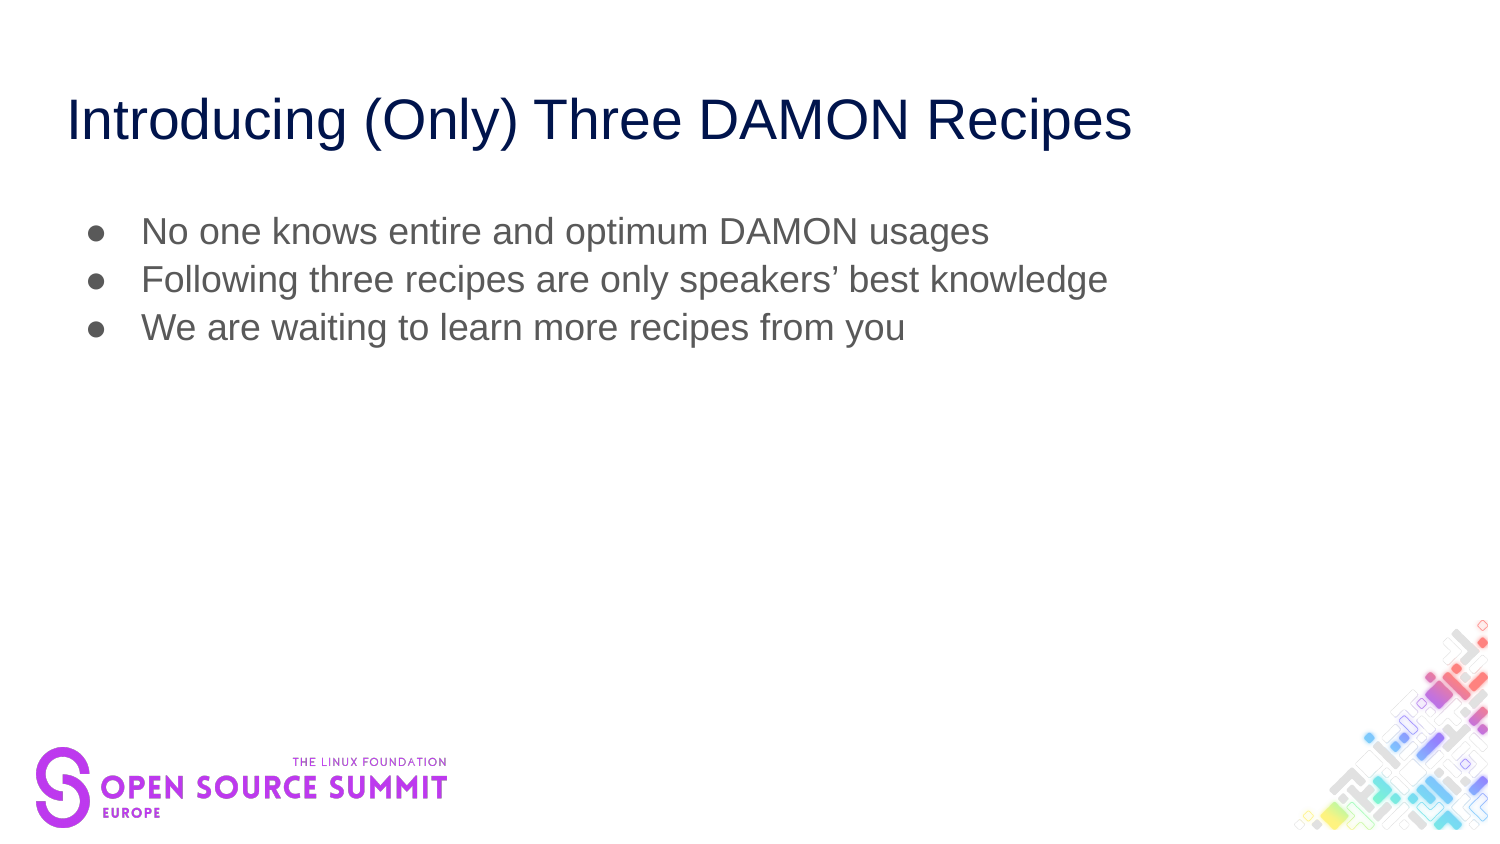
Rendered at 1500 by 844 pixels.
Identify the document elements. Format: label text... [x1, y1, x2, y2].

list No one knows entire and optimum DAMON usages Following three recipes are only speakers’ best knowledge We are waiting to learn more recipes from you [51, 189, 1449, 734]
title Introducing (Only) Three DAMON Recipes [51, 72, 1449, 167]
picture [1294, 620, 1488, 830]
picture [36, 747, 447, 828]
